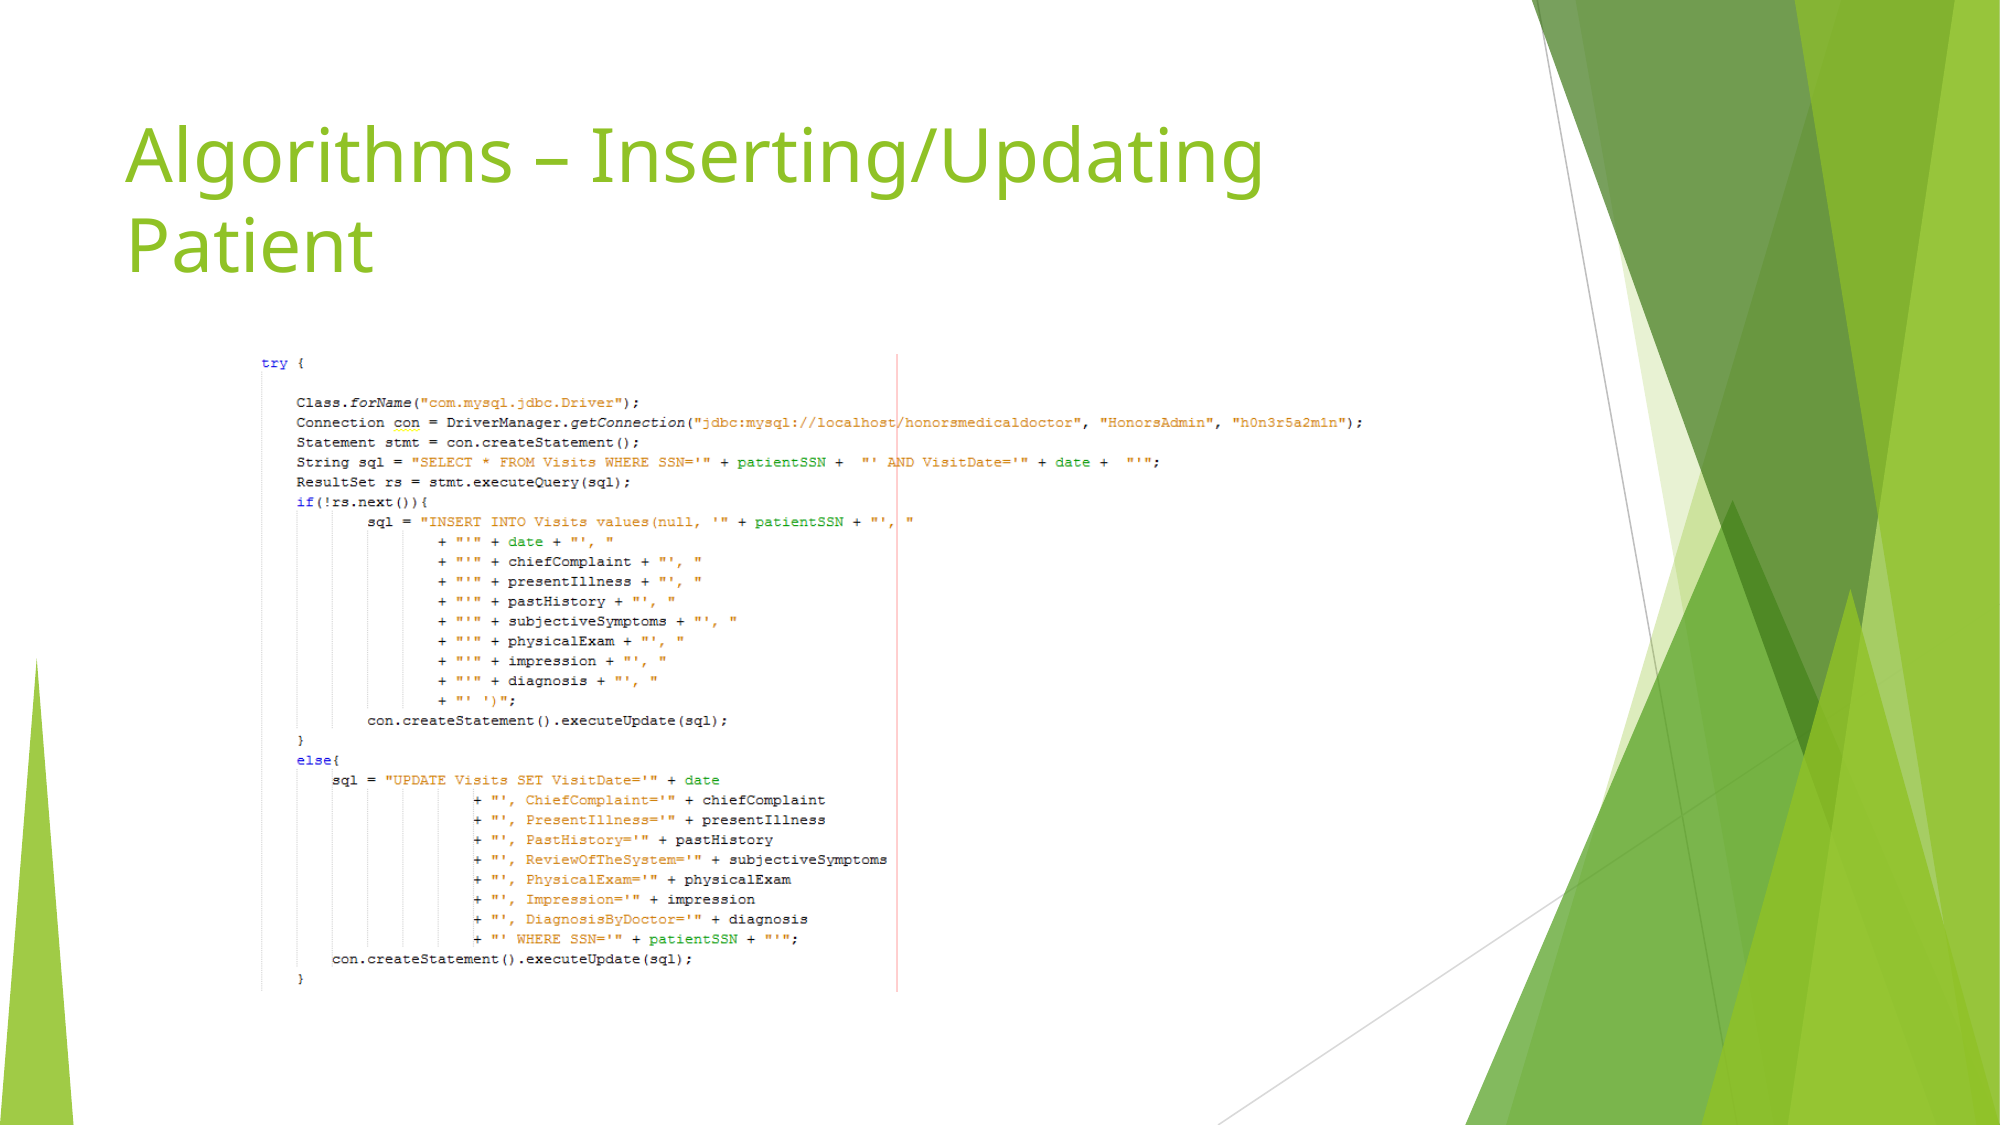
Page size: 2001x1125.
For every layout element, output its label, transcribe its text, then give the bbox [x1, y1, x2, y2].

picture [259, 354, 1373, 992]
title Algorithms – Inserting/Updating Patient [111, 99, 1522, 317]
